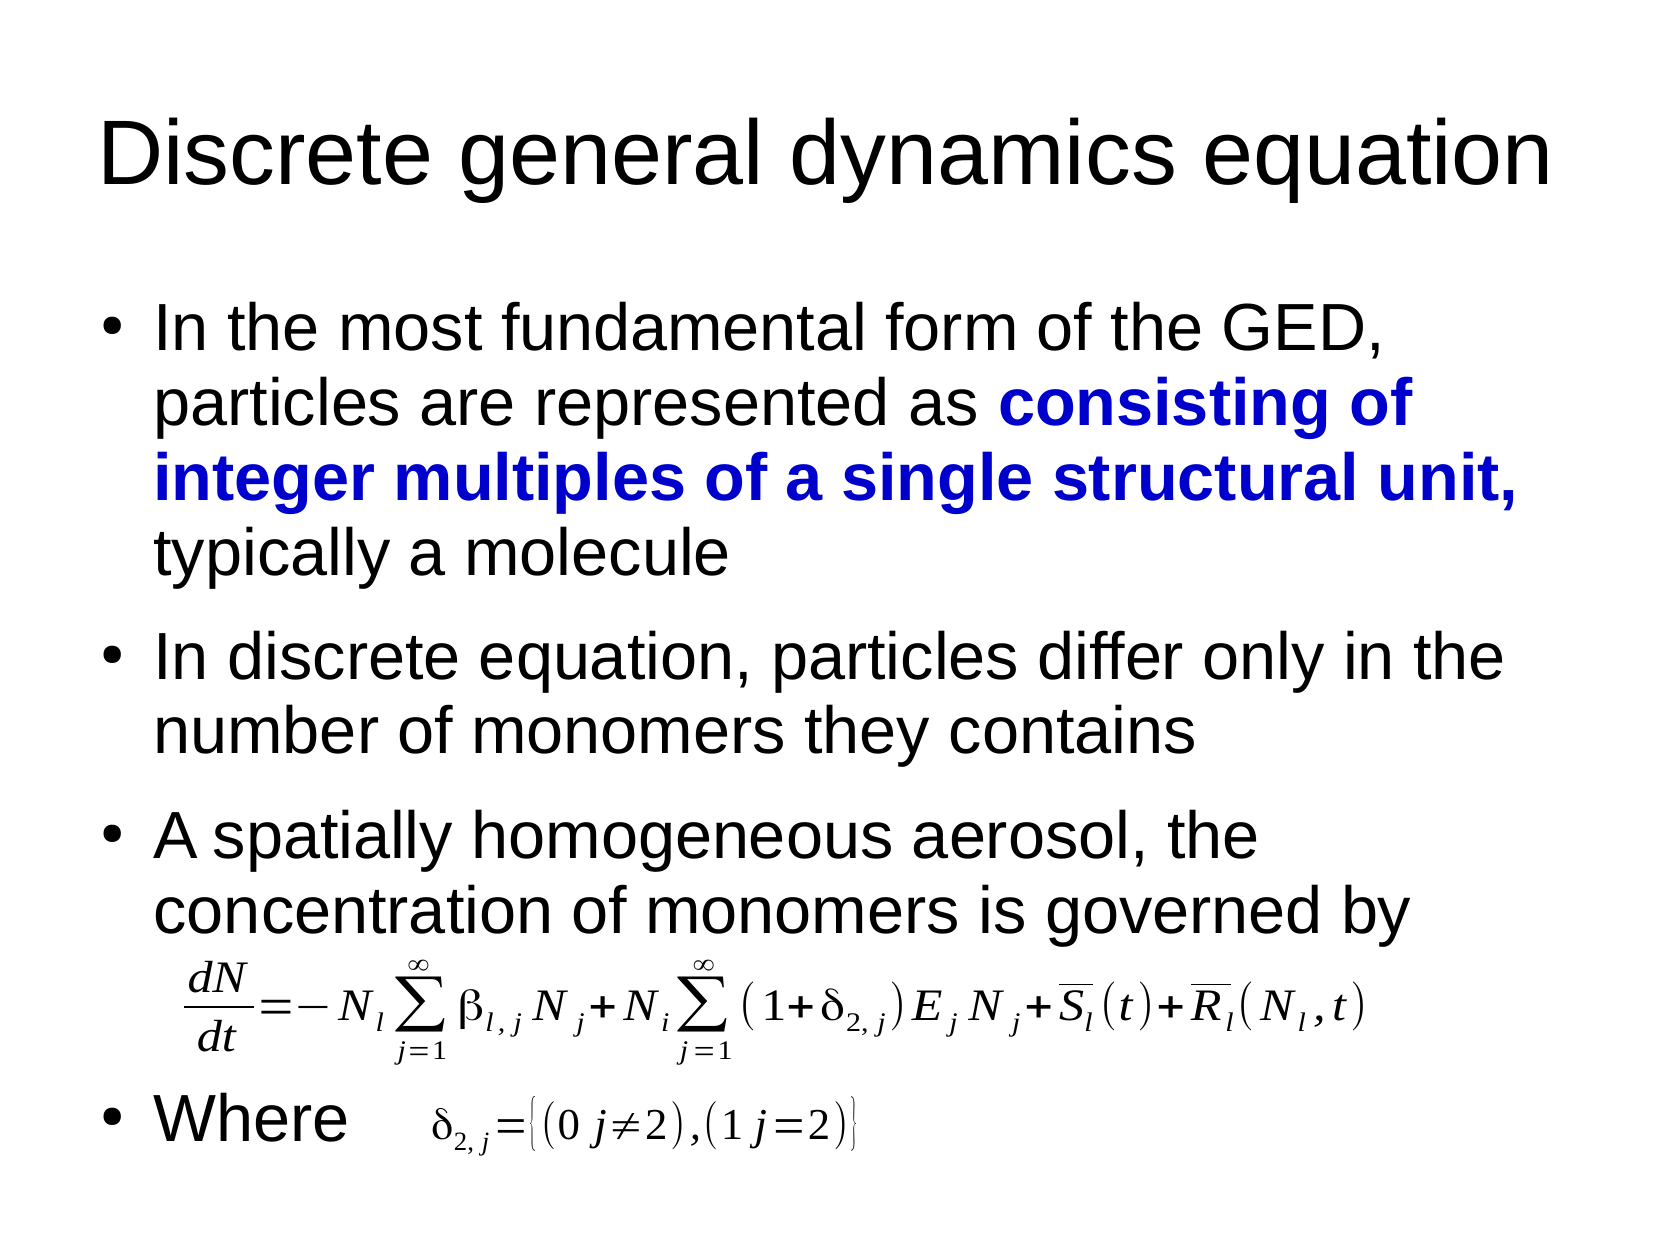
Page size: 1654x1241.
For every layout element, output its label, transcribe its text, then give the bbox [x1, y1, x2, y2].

chart [168, 952, 1381, 1066]
list In the most fundamental form of the GED, particles are represented as consisting of integer multiples of a single structural unit, typically a molecule In discrete equation, particles differ only in the number of monomers they contains A spatially homogeneous aerosol, the concentration of monomers is governed by Where [82, 290, 1571, 1216]
title Discrete general dynamics equation [82, 49, 1571, 257]
chart [420, 1095, 871, 1156]
